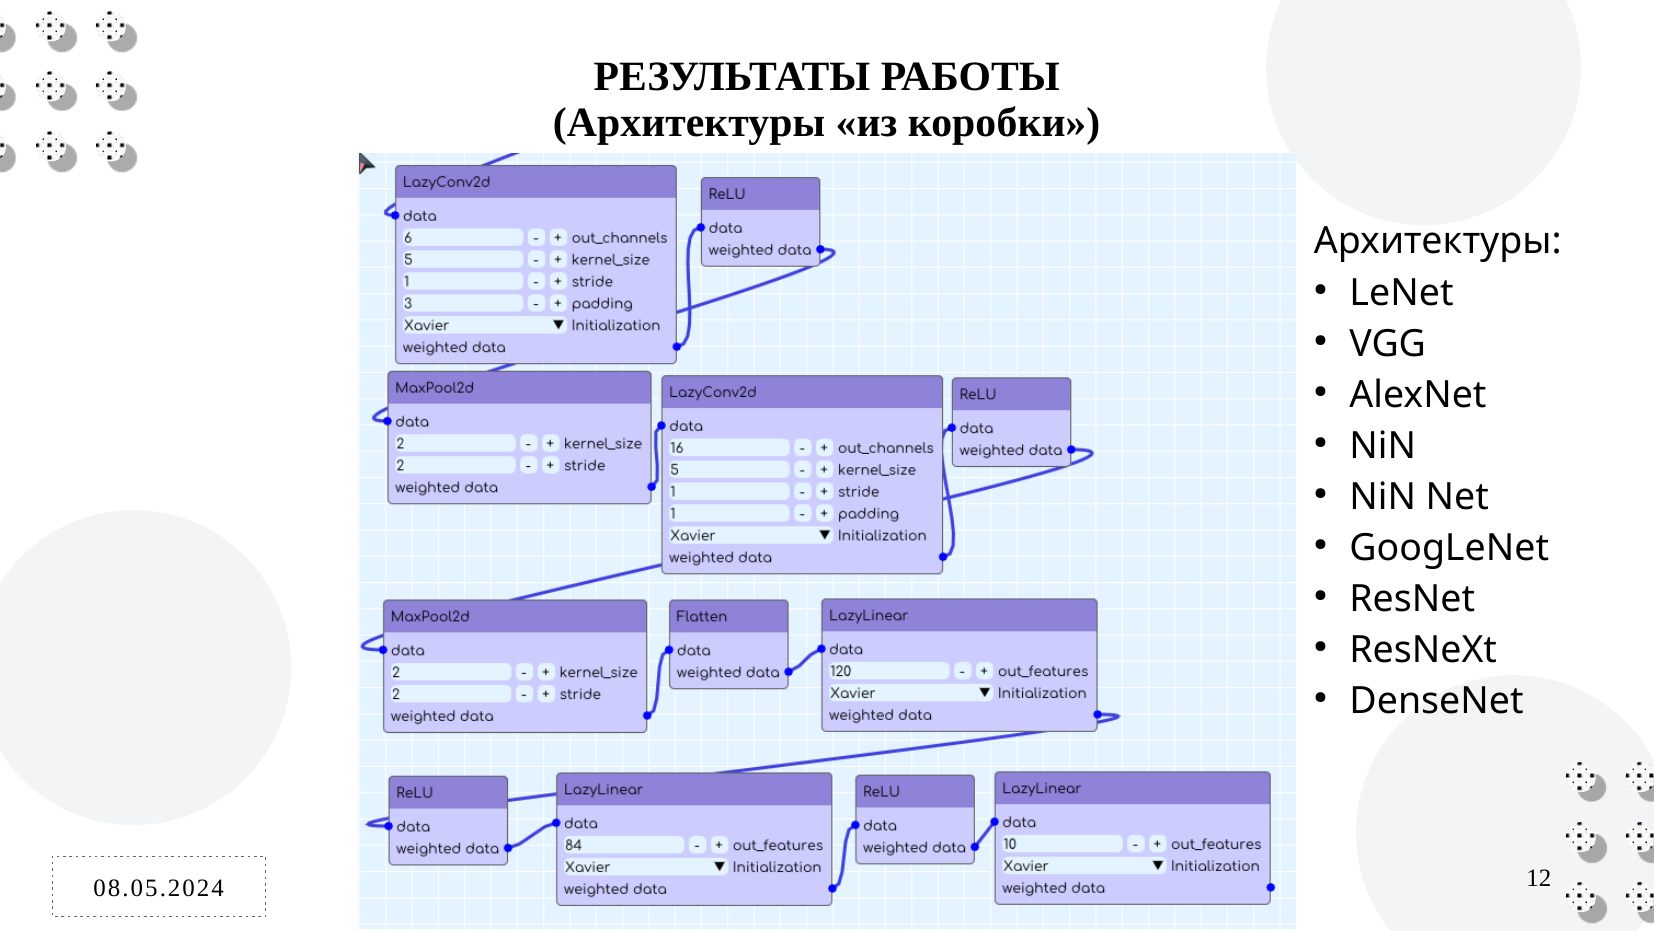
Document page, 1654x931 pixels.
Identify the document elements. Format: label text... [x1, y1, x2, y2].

picture [358, 153, 1296, 930]
picture [95, 11, 126, 42]
picture [0, 74, 6, 99]
picture [95, 131, 127, 162]
picture [35, 11, 66, 42]
picture [35, 71, 66, 102]
picture [1625, 882, 1654, 913]
picture [0, 134, 7, 159]
picture [0, 14, 6, 39]
text_box <number> [1535, 856, 1622, 916]
text_box 08.05.2024 [52, 856, 266, 917]
picture [95, 71, 126, 102]
text_box Архитектуры: LeNet VGG AlexNet NiN NiN Net GoogLeNet ResNet ResNeXt DenseNet [1299, 206, 1619, 783]
picture [1625, 762, 1654, 793]
title РЕЗУЛЬТАТЫ РАБОТЫ (Архитектуры «из коробки») [472, 21, 1182, 153]
picture [1565, 822, 1596, 853]
picture [1567, 783, 1595, 793]
picture [35, 131, 67, 162]
picture [1625, 822, 1654, 853]
